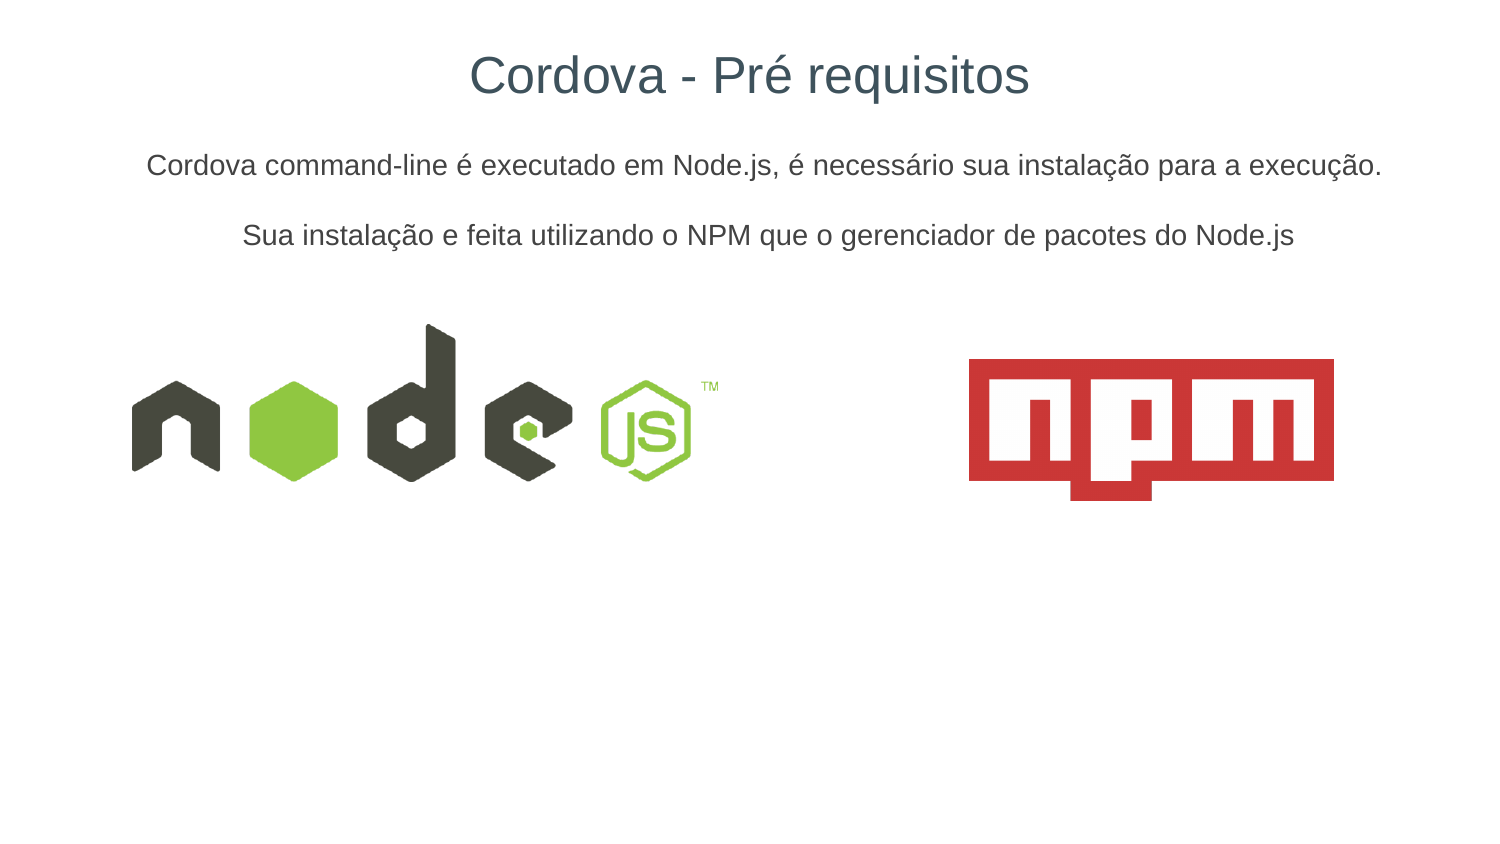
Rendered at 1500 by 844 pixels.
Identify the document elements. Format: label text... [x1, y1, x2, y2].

text_box Cordova command-line é executado em Node.js, é necessário sua instalação para a execução. Sua instalação e feita utilizando o NPM que o gerenciador de pacotes do Node.js [113, 131, 1418, 336]
picture [132, 336, 718, 483]
text_box Cordova - Pré requisitos [356, 26, 1144, 131]
picture [969, 359, 1334, 501]
